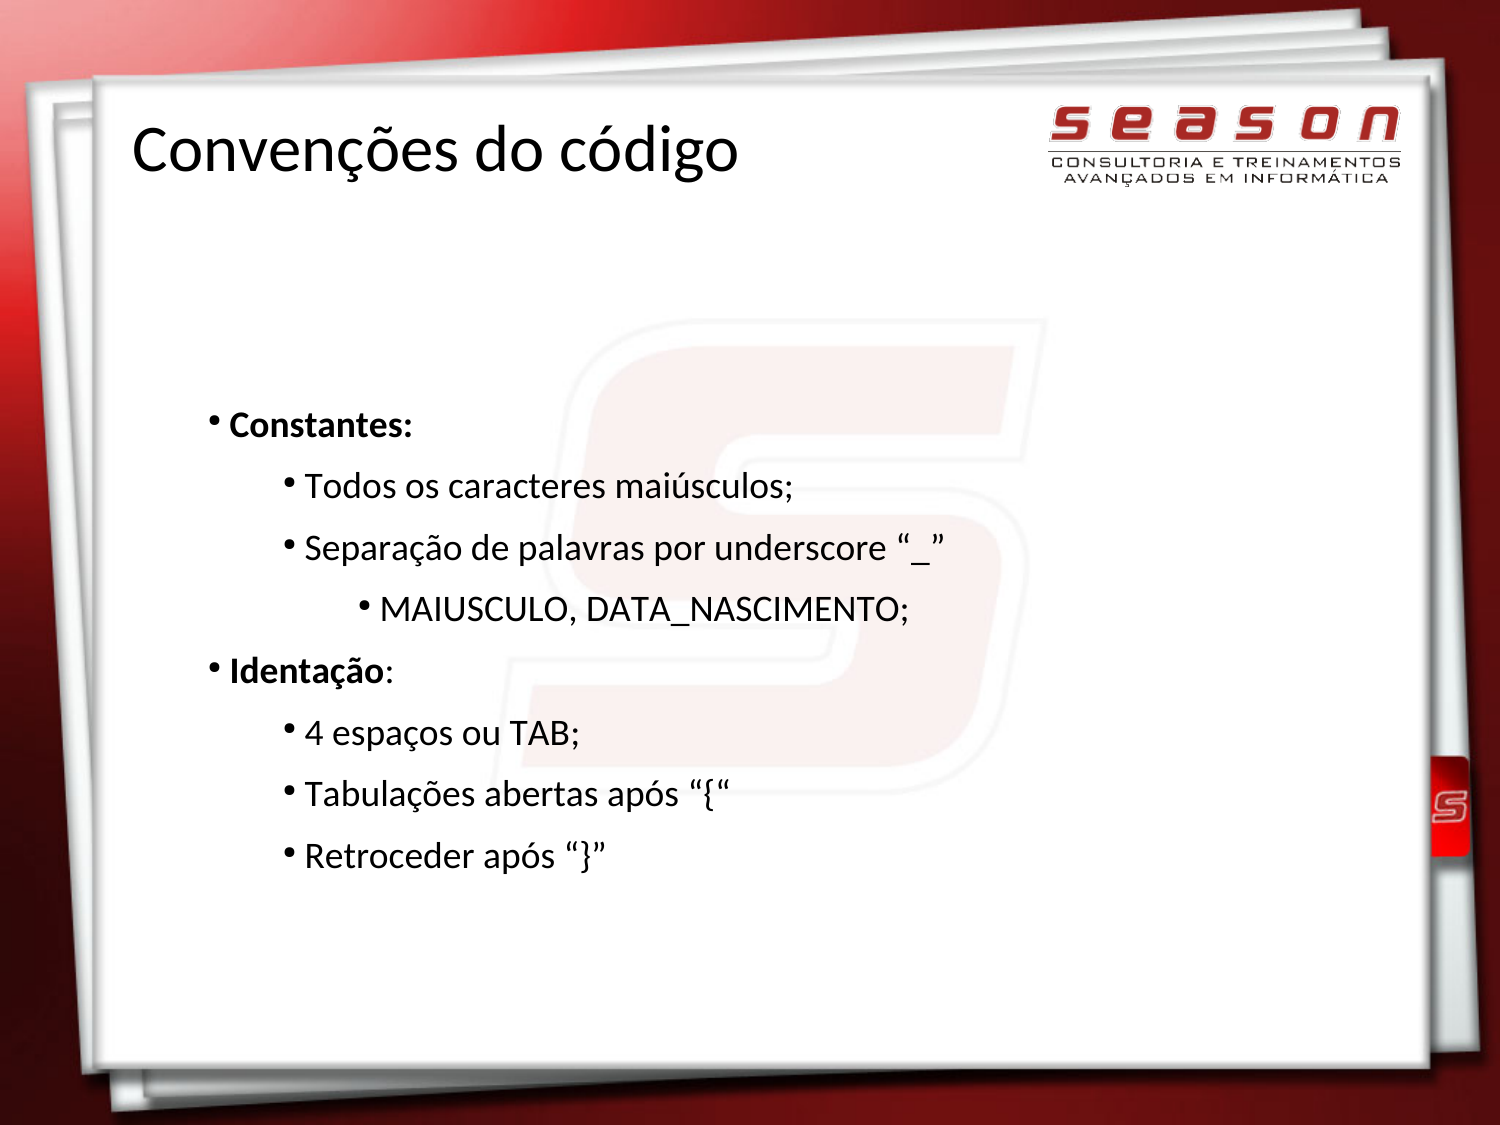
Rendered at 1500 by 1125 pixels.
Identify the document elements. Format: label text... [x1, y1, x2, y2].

picture [0, 0, 1500, 1125]
title Convenções do código [118, 33, 1394, 257]
text_box Constantes: Todos os caracteres maiúsculos; Separação de palavras por underscore “_” MAIUSCULO, DATA_NASCIMENTO; Identação: 4 espaços ou TAB; Tabulações abertas após “{“ Retroceder após “}” [207, 318, 1328, 957]
